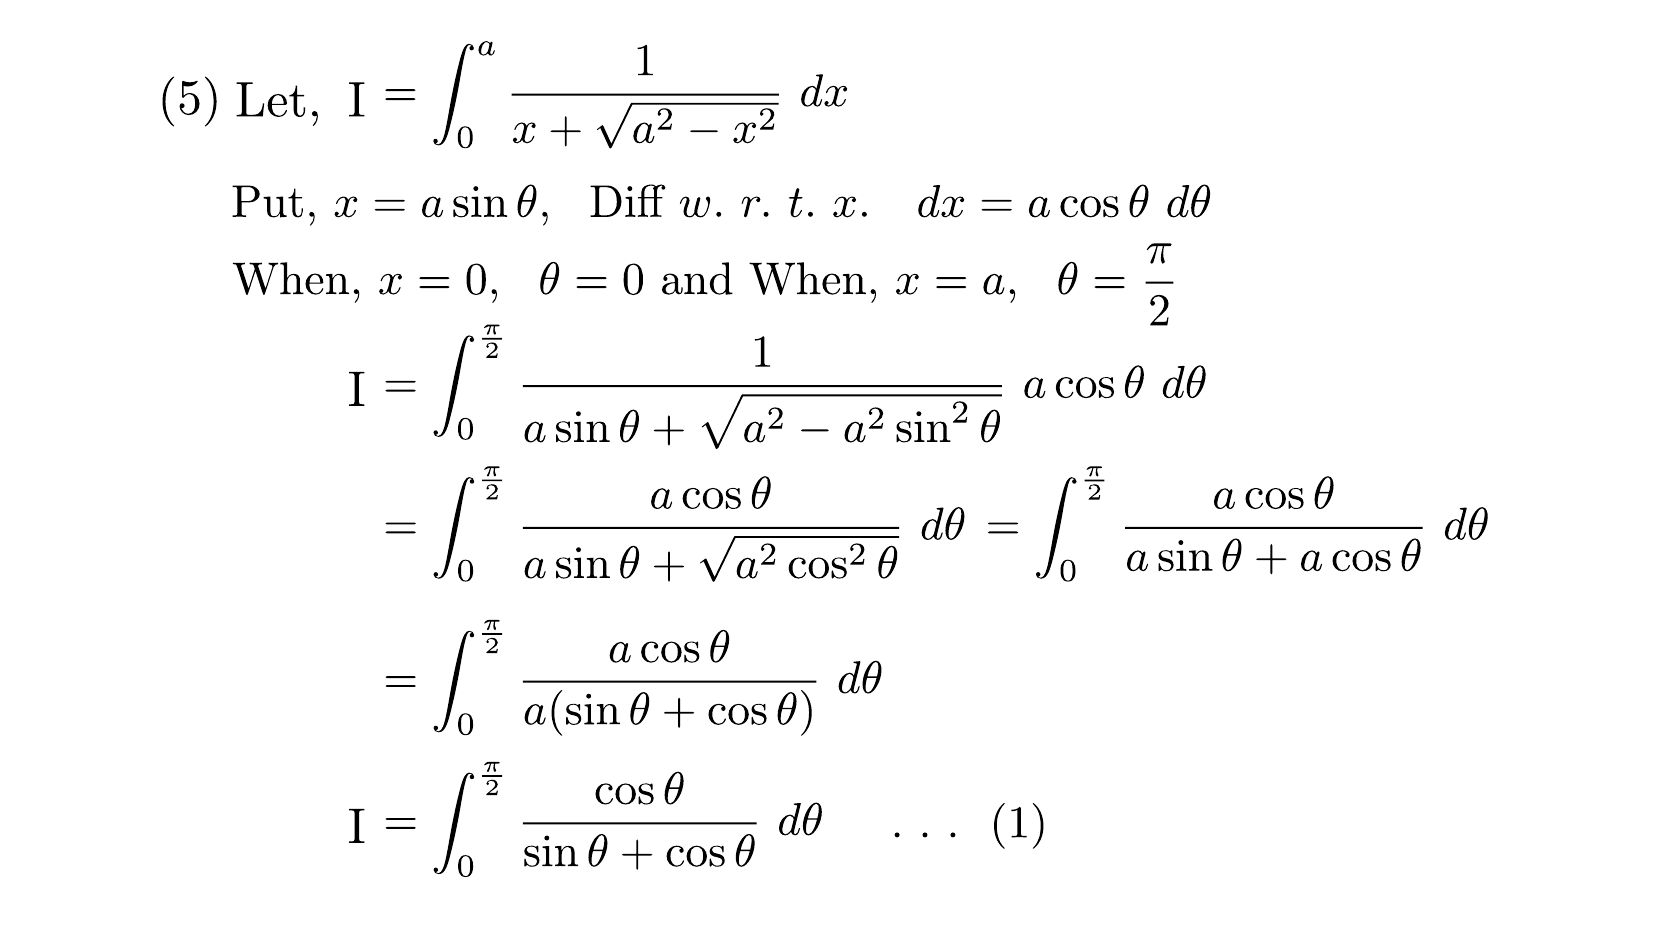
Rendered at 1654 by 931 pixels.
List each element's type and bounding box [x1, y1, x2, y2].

text_box [384, 41, 848, 149]
text_box [987, 466, 1488, 582]
text_box [236, 82, 318, 126]
text_box [349, 82, 365, 117]
text_box [892, 803, 1044, 849]
subtitle [59, 35, 1607, 898]
text_box [232, 243, 1206, 450]
text_box [349, 808, 365, 843]
text_box [385, 619, 882, 736]
text_box [232, 184, 1211, 226]
text_box [385, 466, 965, 582]
text_box [385, 761, 822, 878]
text_box [349, 371, 365, 406]
text_box [160, 76, 217, 127]
